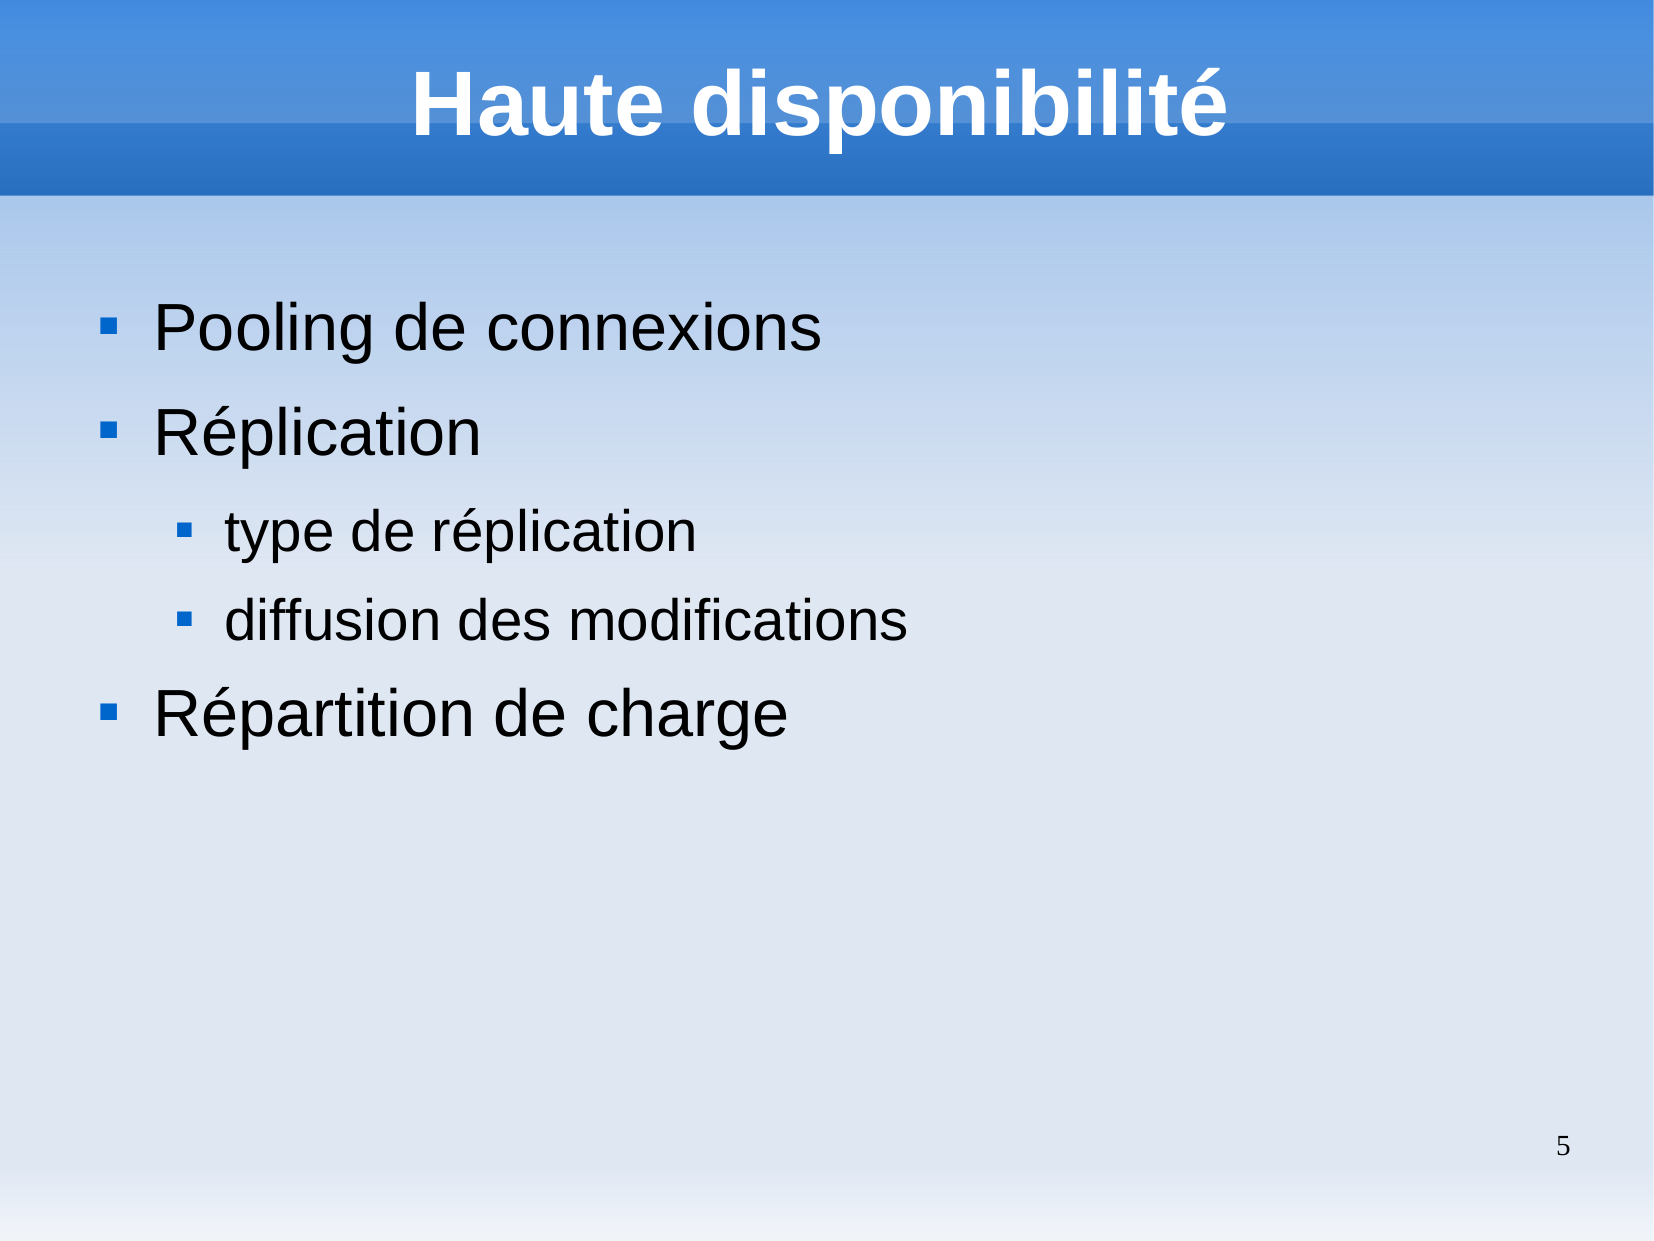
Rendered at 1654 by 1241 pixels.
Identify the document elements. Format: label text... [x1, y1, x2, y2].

list Pooling de connexions Réplication type de réplication diffusion des modifications Répartition de charge [82, 290, 1571, 1094]
picture [0, 0, 1654, 1241]
title Haute disponibilité [76, 0, 1565, 208]
